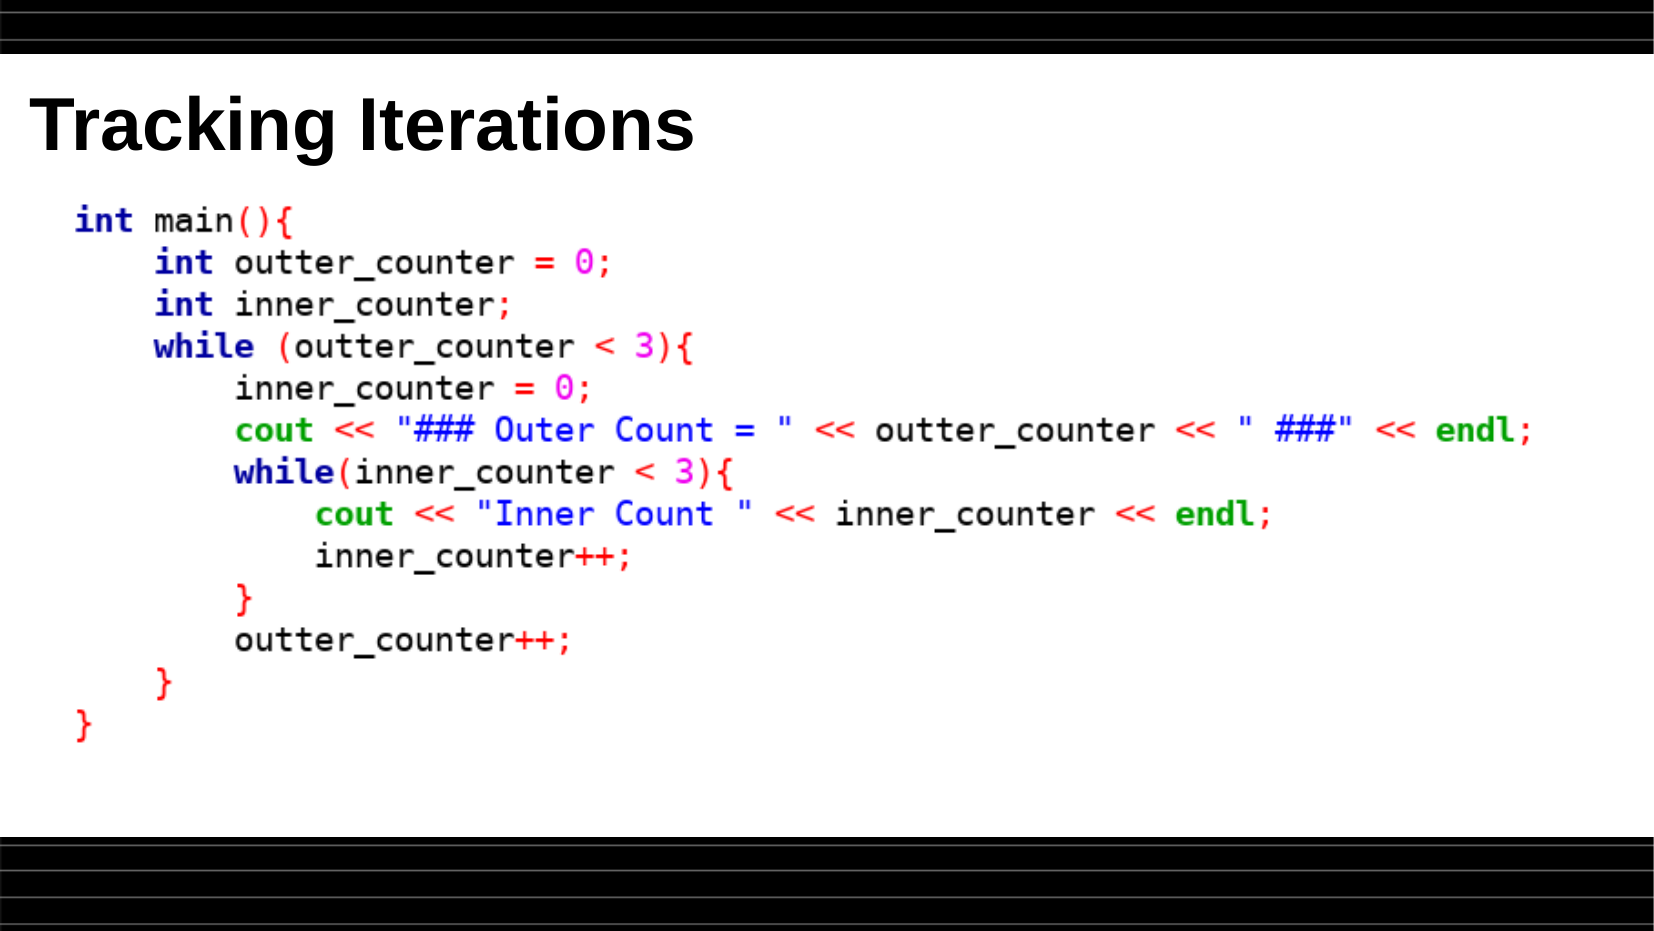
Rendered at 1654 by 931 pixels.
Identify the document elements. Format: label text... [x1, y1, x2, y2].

picture [0, 0, 1654, 54]
text_box Tracking Iterations [15, 75, 1546, 174]
picture [74, 194, 1543, 751]
picture [0, 837, 1654, 931]
